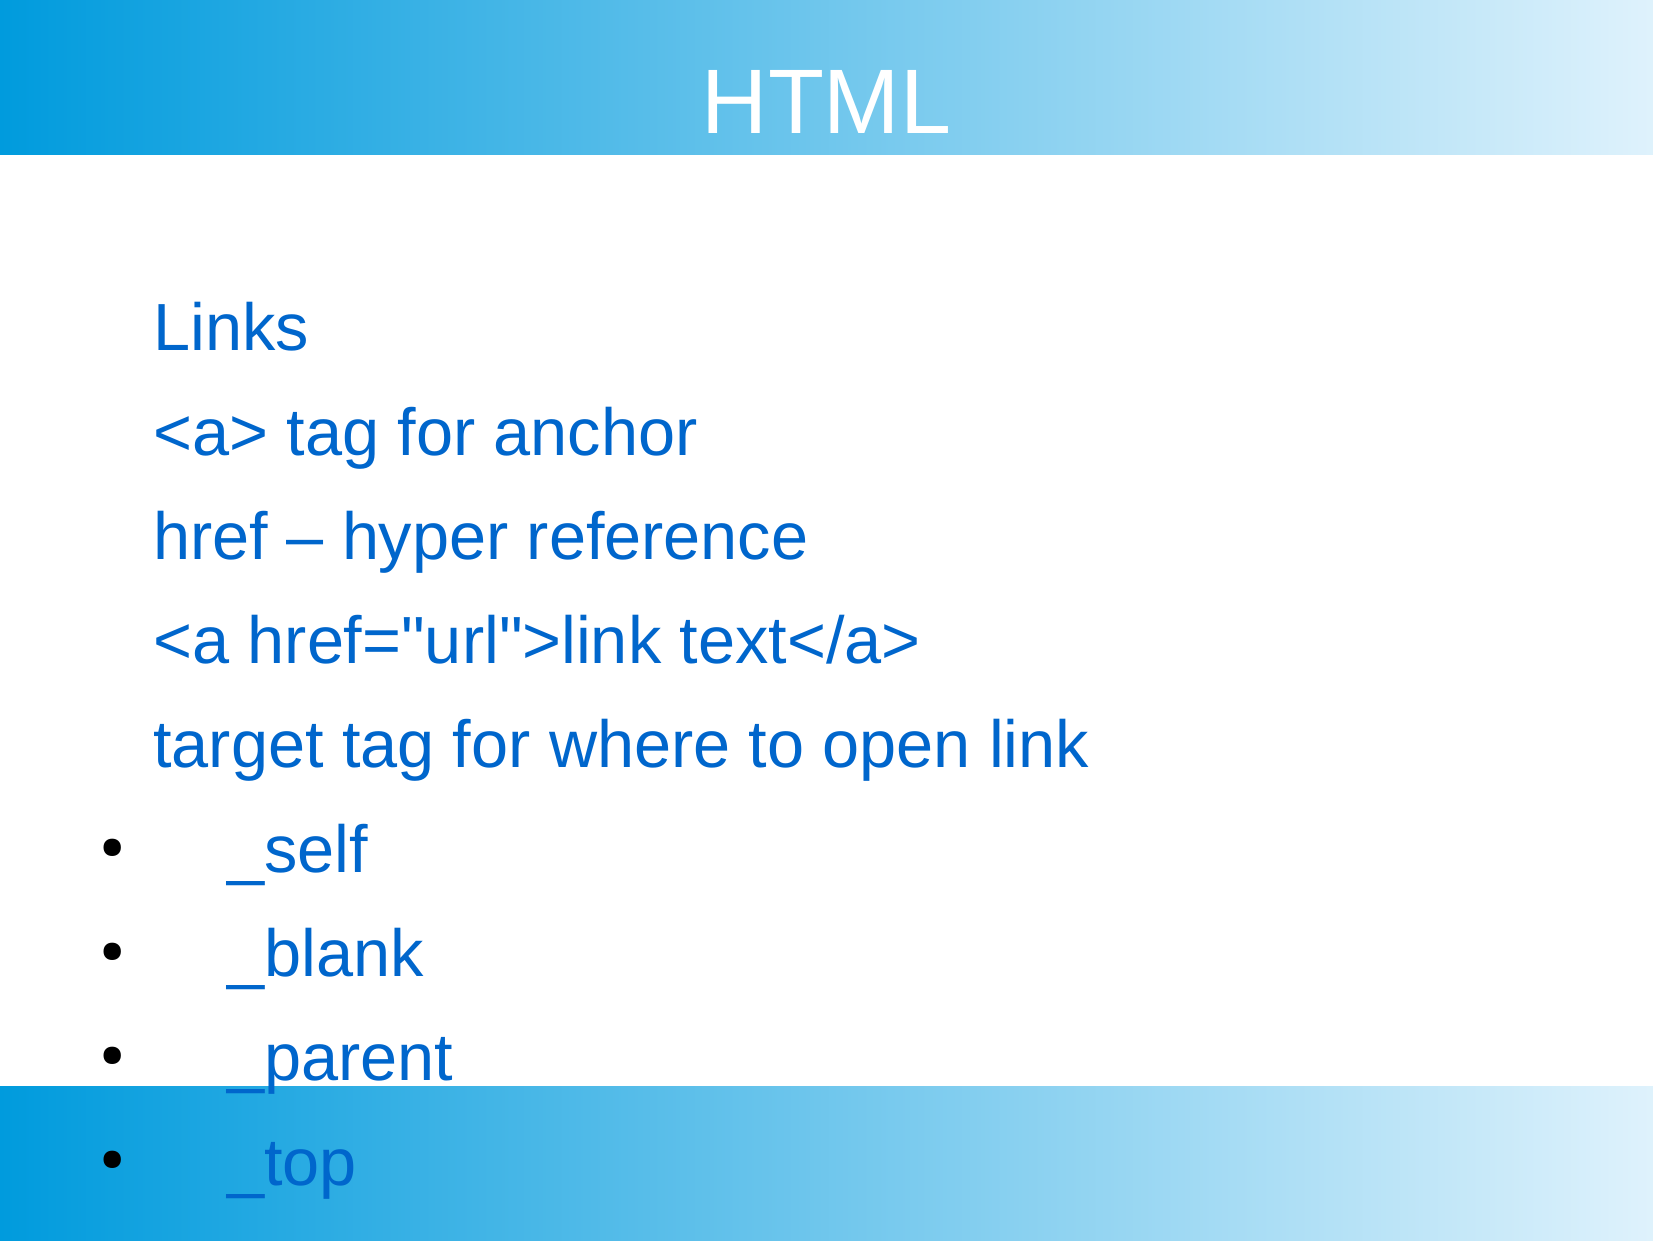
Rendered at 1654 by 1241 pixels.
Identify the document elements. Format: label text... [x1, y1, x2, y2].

list Links <a> tag for anchor href – hyper reference <a href="url">link text</a> target tag for where to open link _self _blank _parent _top [82, 290, 1571, 1010]
title HTML [82, 49, 1571, 155]
